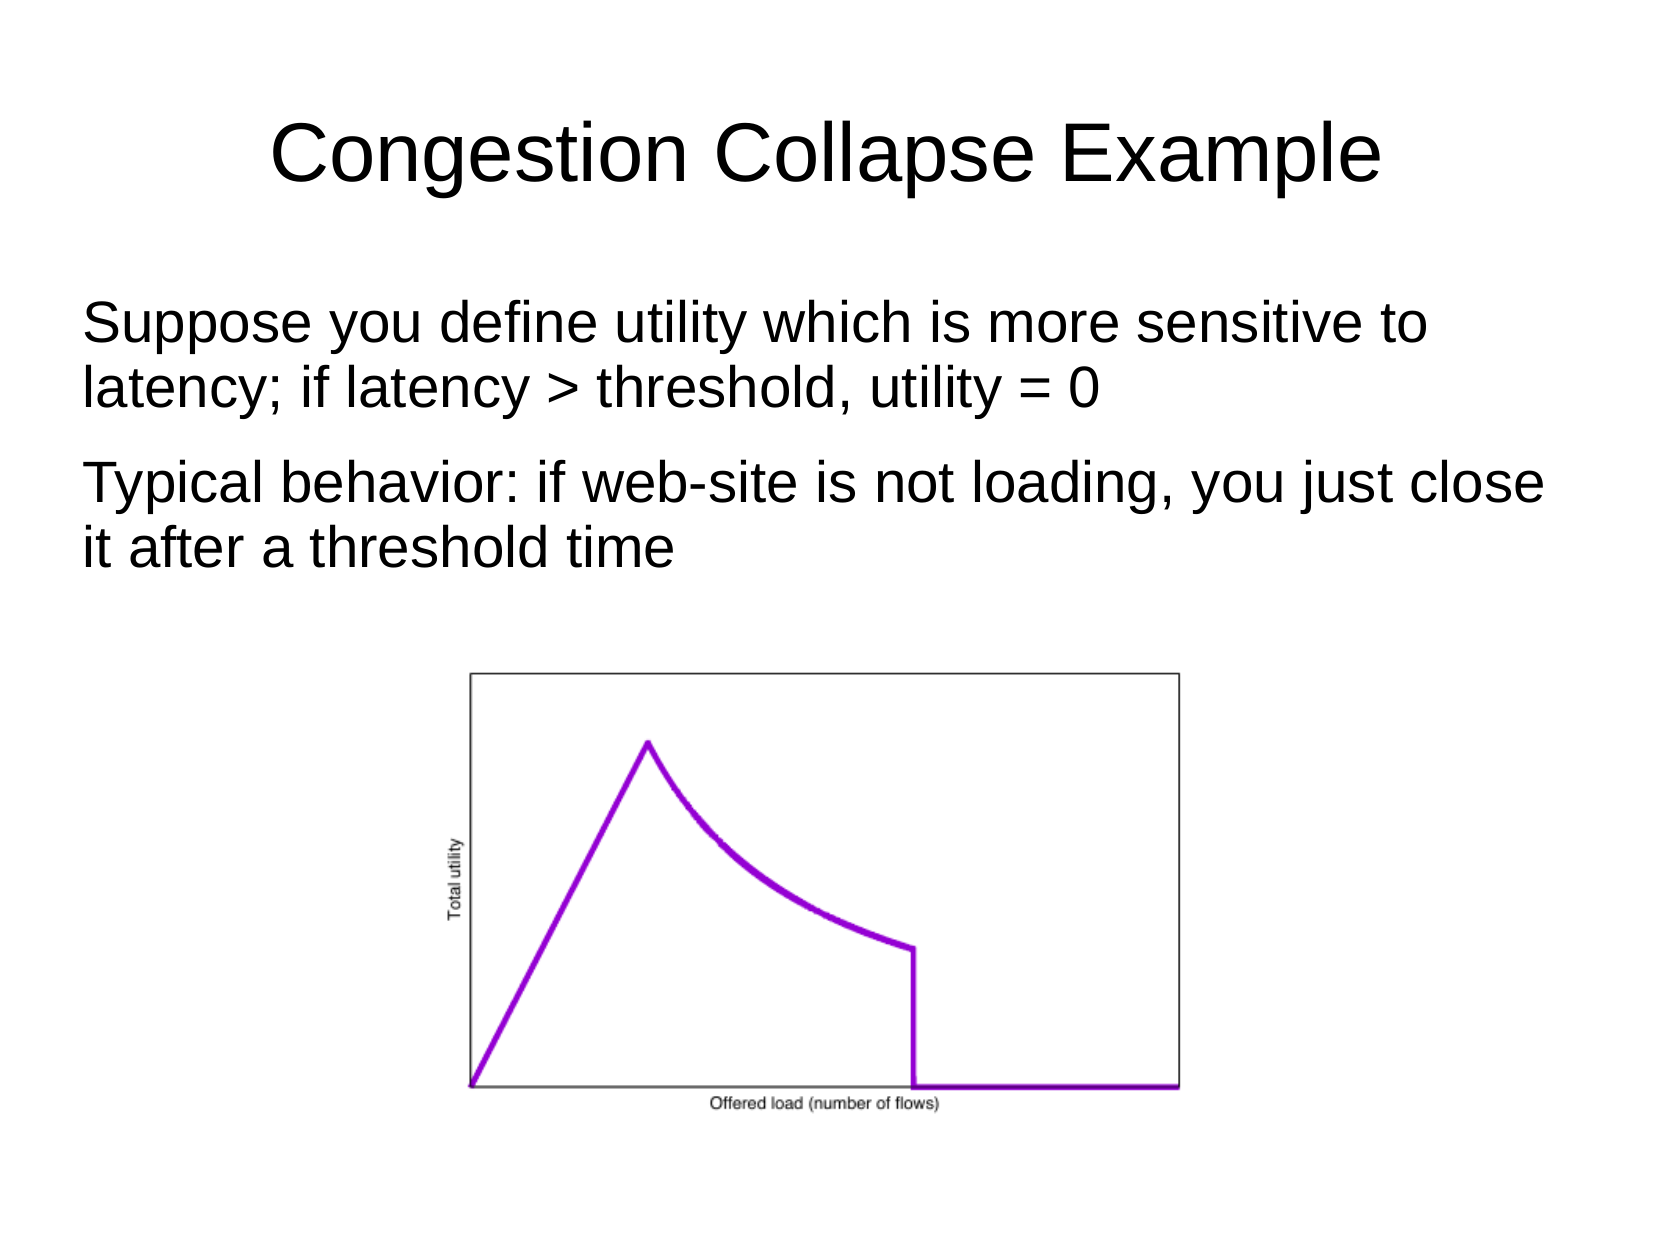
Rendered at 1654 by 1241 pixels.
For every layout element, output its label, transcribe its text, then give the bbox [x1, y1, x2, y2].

list Suppose you define utility which is more sensitive to latency; if latency > threshold, utility = 0 Typical behavior: if web-site is not loading, you just close it after a threshold time [82, 290, 1571, 1010]
title Congestion Collapse Example [82, 49, 1571, 257]
picture [415, 659, 1235, 1128]
